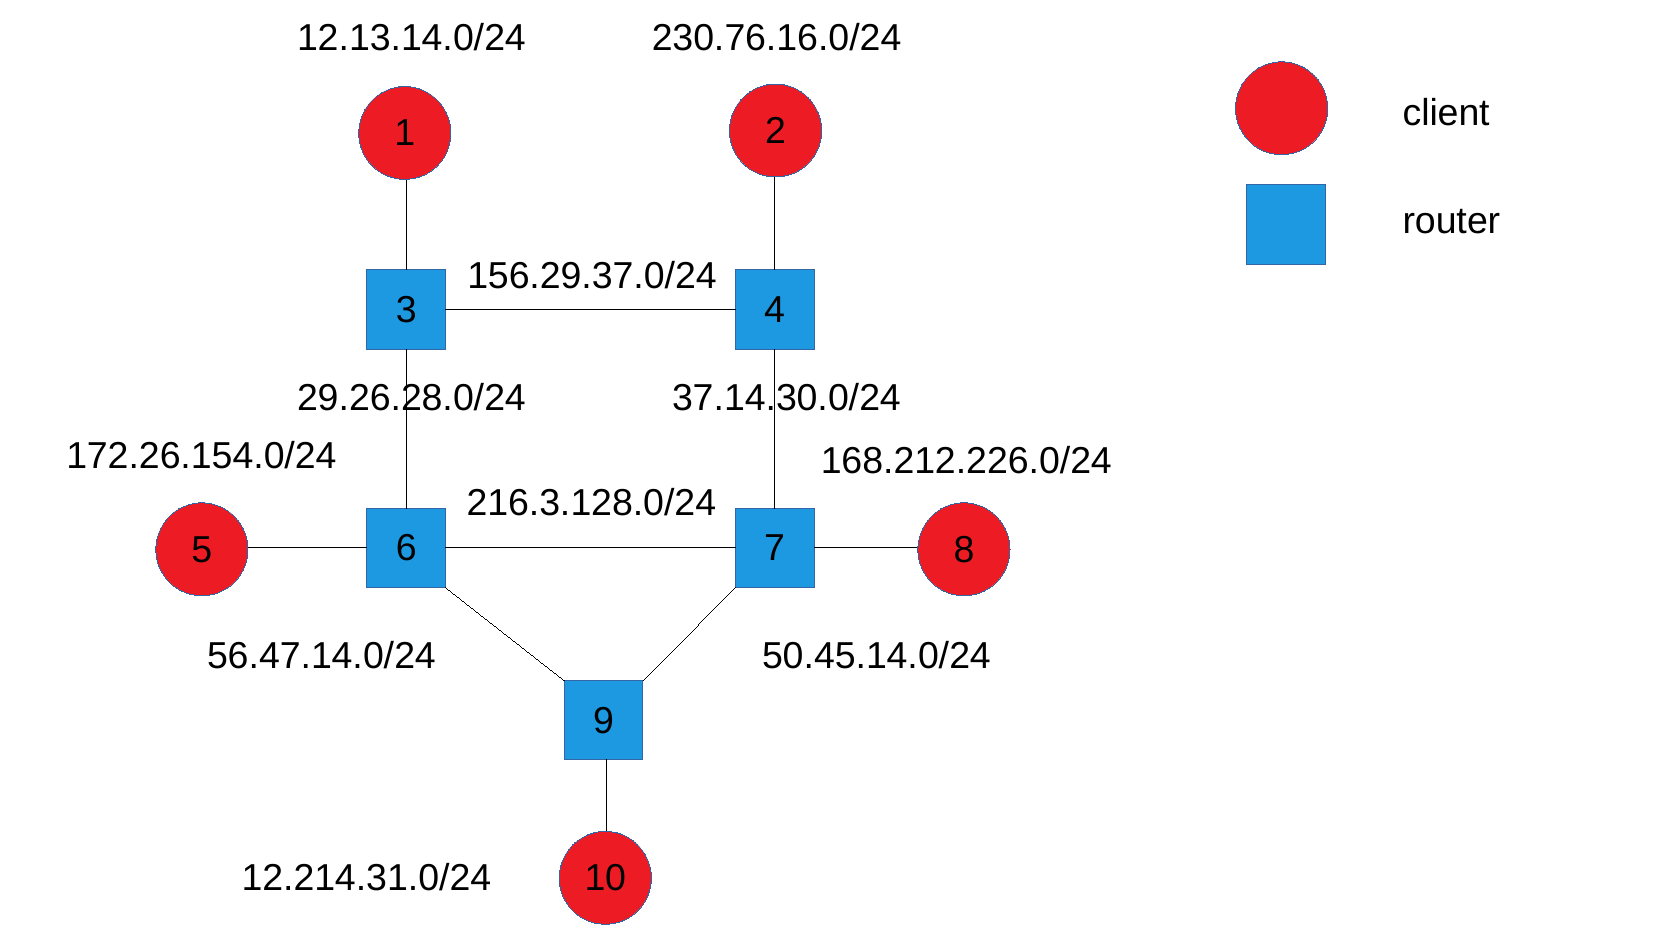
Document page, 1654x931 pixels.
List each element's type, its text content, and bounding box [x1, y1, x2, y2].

text_box 5 [155, 502, 248, 596]
text_box 1 [358, 86, 451, 180]
text_box 3 [366, 269, 446, 350]
text_box 9 [564, 680, 643, 760]
text_box 56.47.14.0/24 [156, 627, 487, 685]
text_box 12.13.14.0/24 [276, 9, 547, 72]
text_box 7 [735, 508, 815, 588]
text_box [1235, 61, 1328, 155]
text_box 8 [917, 502, 1011, 596]
text_box 50.45.14.0/24 [711, 627, 1042, 685]
text_box 29.26.28.0/24 [246, 369, 577, 426]
text_box 230.76.16.0/24 [636, 9, 918, 72]
text_box 172.26.154.0/24 [51, 426, 352, 484]
text_box 4 [735, 269, 815, 350]
text_box 10 [559, 831, 652, 925]
text_box 2 [729, 84, 822, 177]
text_box 216.3.128.0/24 [426, 473, 757, 531]
text_box [1246, 184, 1326, 265]
text_box 168.212.226.0/24 [801, 432, 1132, 490]
text_box router [1387, 192, 1628, 250]
text_box 12.214.31.0/24 [201, 849, 532, 906]
text_box 156.29.37.0/24 [451, 246, 733, 310]
text_box 37.14.30.0/24 [621, 369, 952, 426]
text_box 6 [366, 508, 446, 588]
text_box client [1387, 84, 1628, 141]
